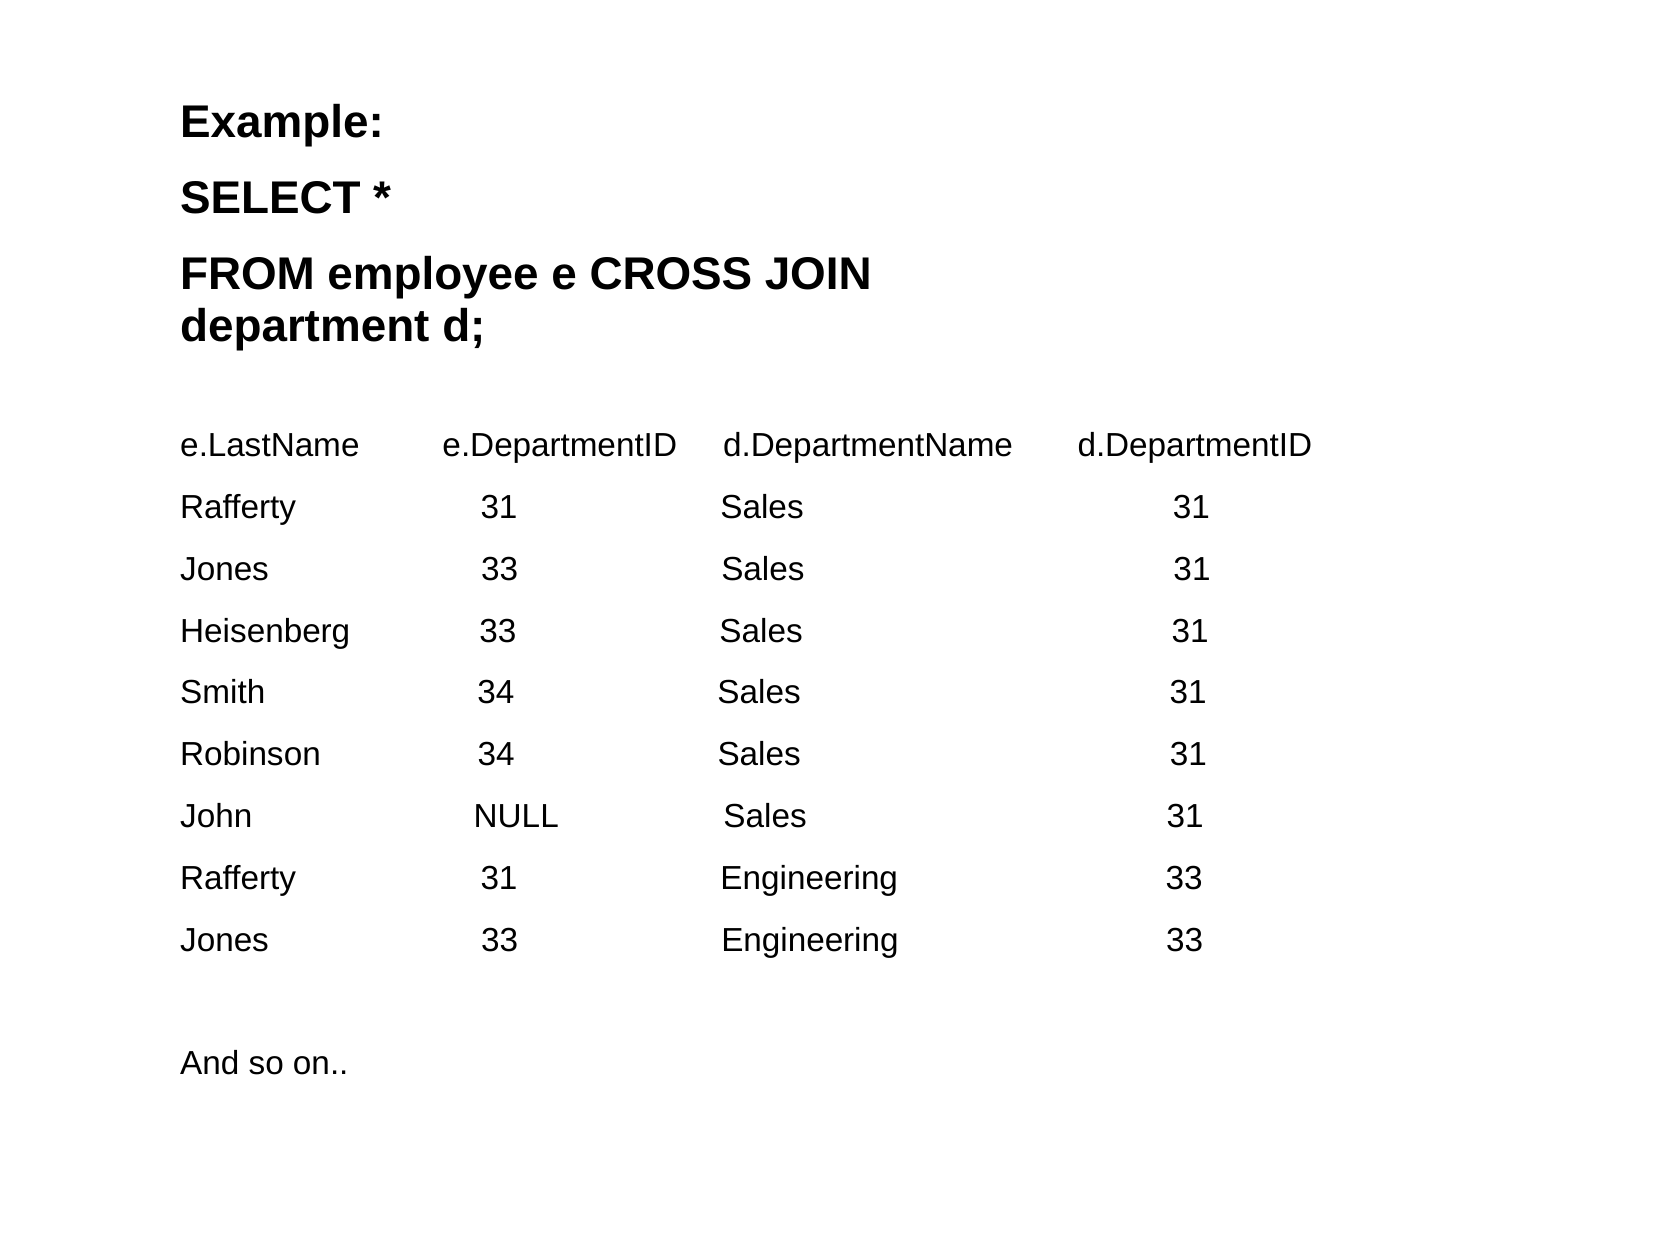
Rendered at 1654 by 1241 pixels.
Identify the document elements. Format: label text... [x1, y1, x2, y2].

text_box Example: SELECT * FROM employee e CROSS JOIN department d; [165, 88, 1127, 359]
text_box e.LastName e.DepartmentID d.DepartmentName d.DepartmentID Rafferty 31 Sales 31 Jones 33 Sales 31 Heisenberg 33 Sales 31 Smith 34 Sales 31 Robinson 34 Sales 31 John NULL Sales 31 Rafferty 31 Engineering 33 Jones 33 Engineering 33 And so on.. [165, 419, 1501, 1152]
